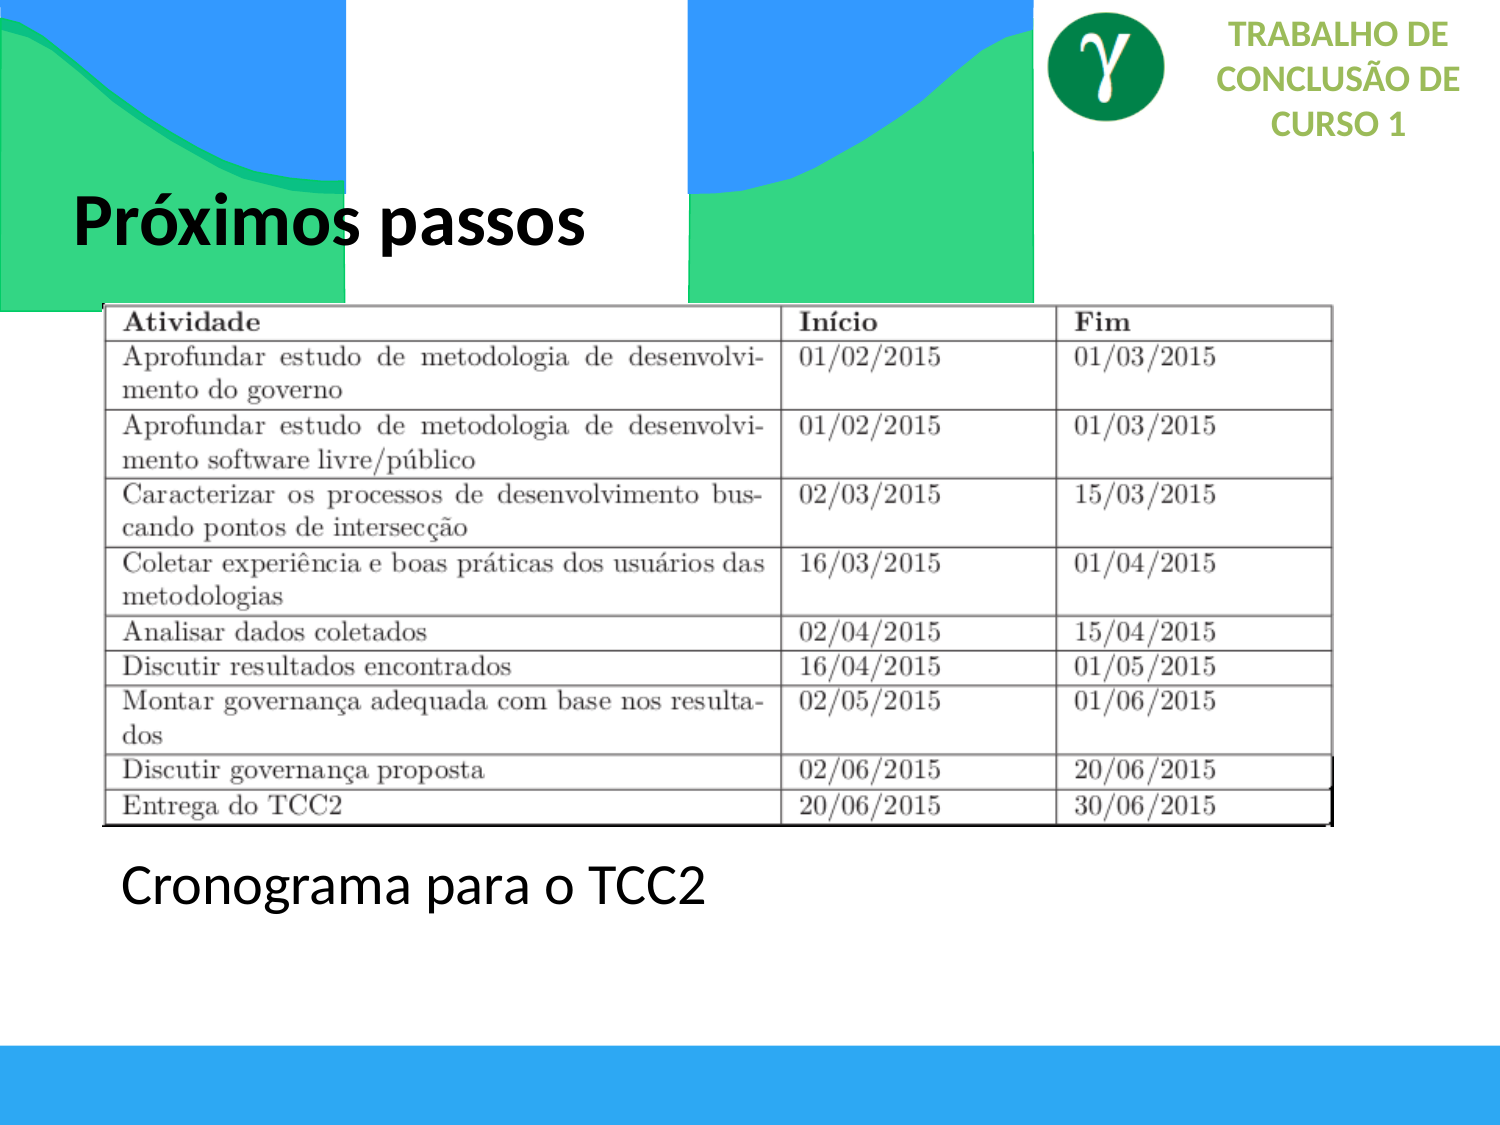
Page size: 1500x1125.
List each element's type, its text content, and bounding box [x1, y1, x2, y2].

text_box [0, 1045, 1500, 1125]
text_box Cronograma para o TCC2 [70, 838, 1341, 994]
picture [102, 303, 1334, 827]
text_box [688, 0, 1033, 135]
text_box [688, 297, 1034, 303]
text_box [0, 0, 346, 312]
text_box Próximos passos [58, 135, 1334, 297]
picture [1033, 0, 1178, 130]
text_box TRABALHO DE CONCLUSÃO DE CURSO 1 [1177, 1, 1500, 197]
